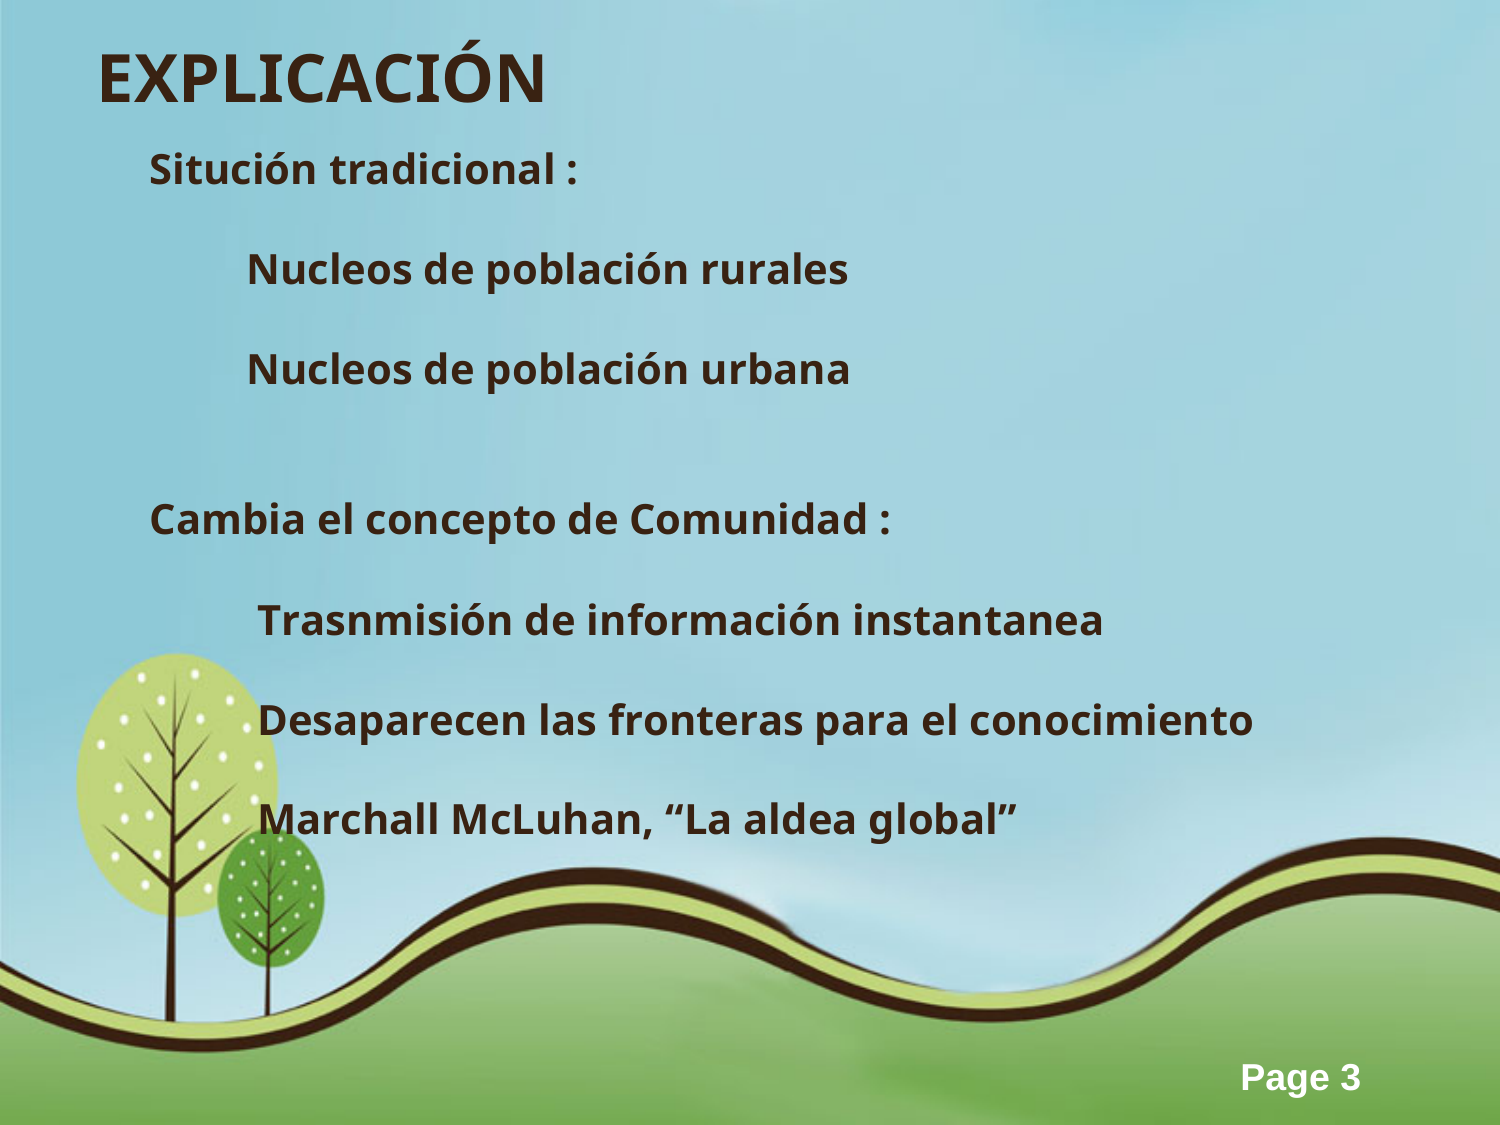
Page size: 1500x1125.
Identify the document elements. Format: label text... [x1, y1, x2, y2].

text_box Situción tradicional : Nucleos de población rurales Nucleos de población urbana Cambia el concepto de Comunidad : Trasnmisión de información instantanea Desaparecen las fronteras para el conocimiento Marchall McLuhan, “La aldea global” [120, 113, 1456, 894]
picture [0, 0, 1500, 1125]
text_box EXPLICACIÓN [81, 27, 564, 124]
